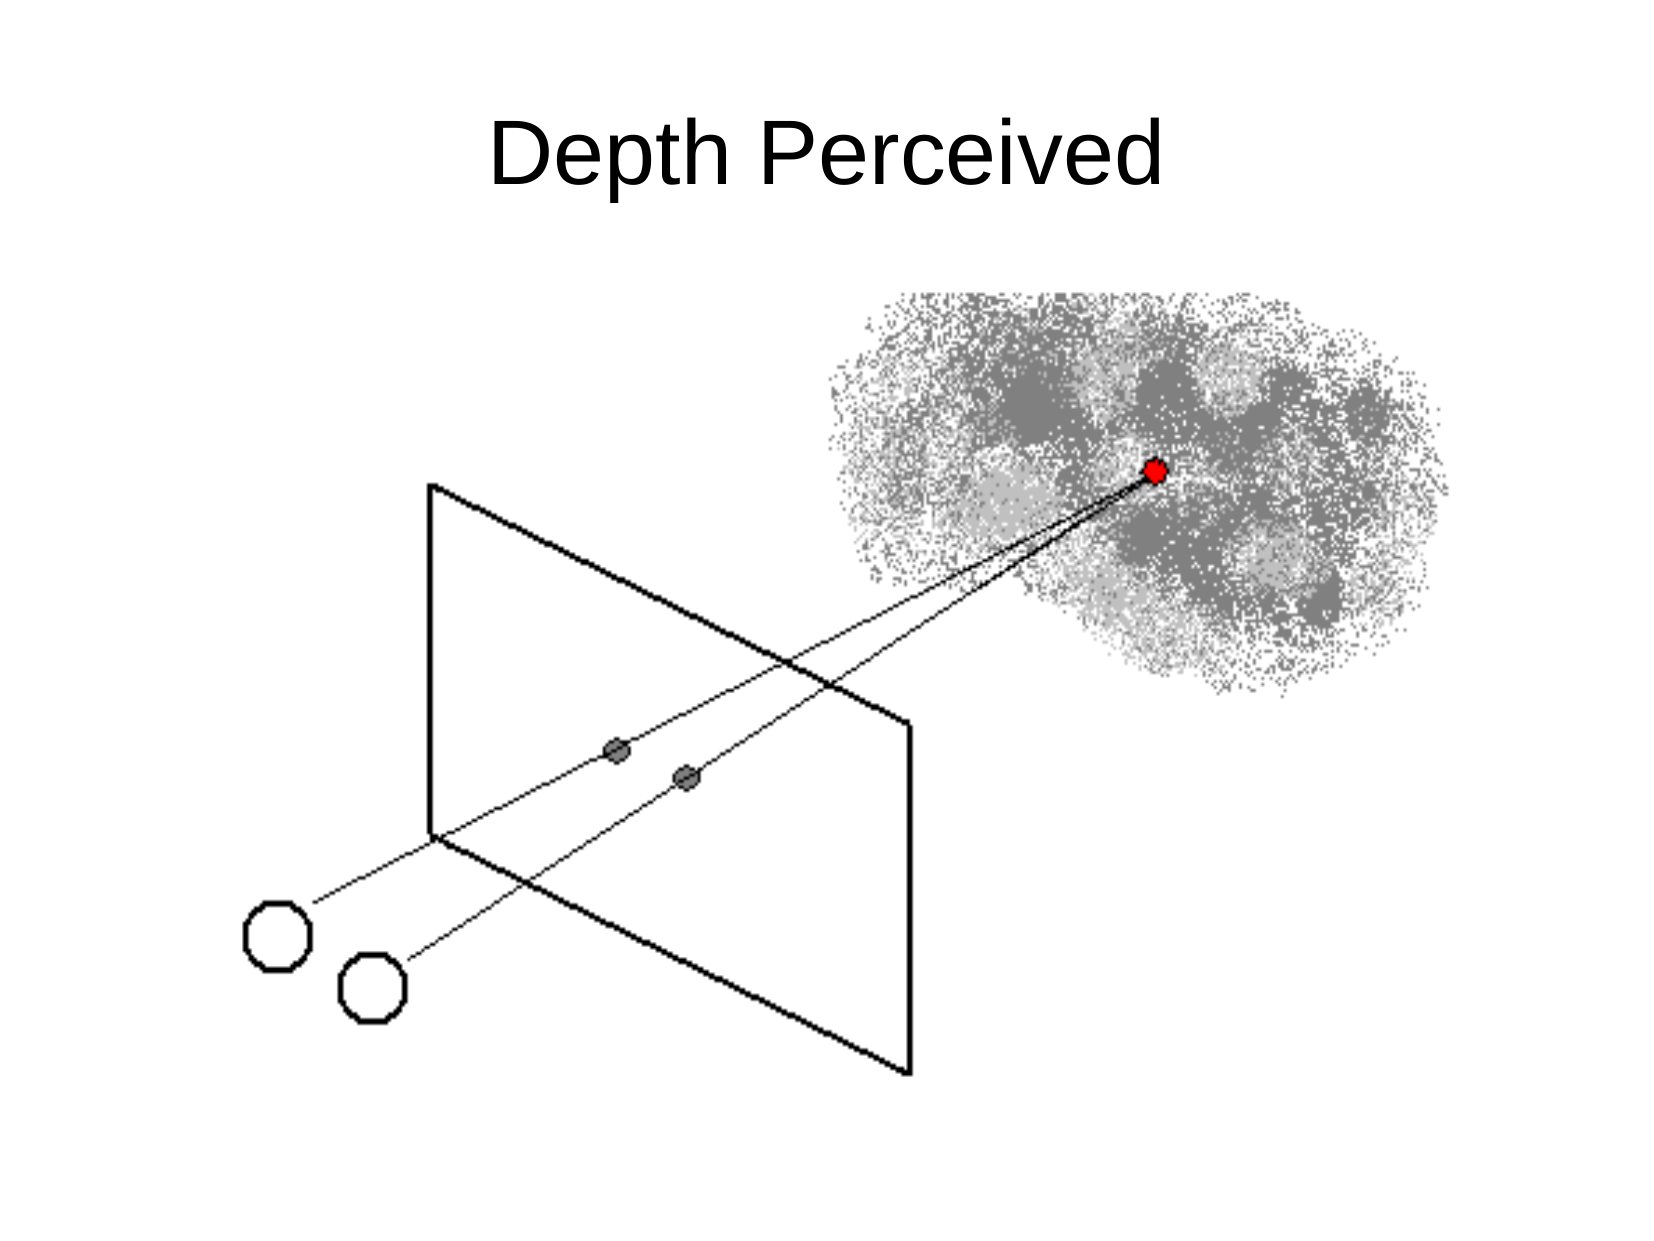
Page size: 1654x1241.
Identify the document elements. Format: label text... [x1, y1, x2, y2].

title Depth Perceived [82, 49, 1571, 257]
picture [241, 291, 1451, 1080]
